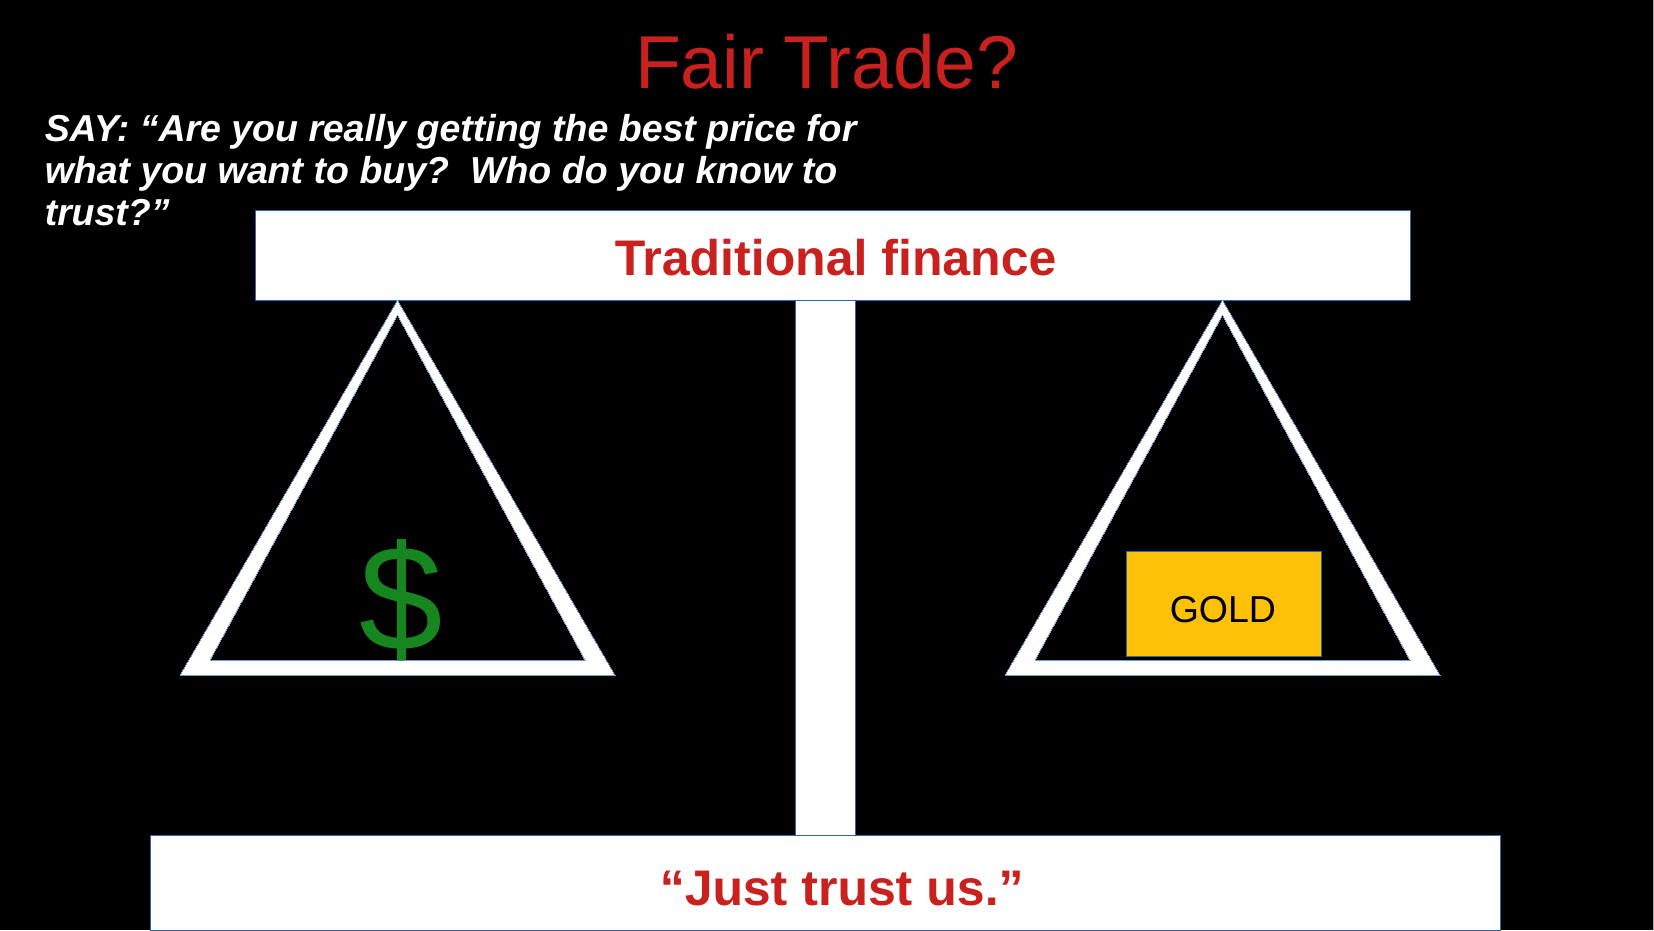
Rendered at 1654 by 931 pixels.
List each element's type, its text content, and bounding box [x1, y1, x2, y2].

text_box [1005, 366, 1441, 676]
text_box GOLD [1155, 581, 1306, 681]
title Fair Trade? [82, 0, 1571, 141]
text_box $ [345, 507, 451, 691]
text_box “Just trust us.” [645, 852, 1141, 931]
text_box [180, 242, 616, 676]
text_box [916, 210, 1411, 301]
text_box Traditional finance [600, 222, 1261, 406]
text_box SAY: “Are you really getting the best price for what you want to buy? Who do you know to trust?” [30, 100, 916, 242]
text_box [150, 406, 1501, 931]
